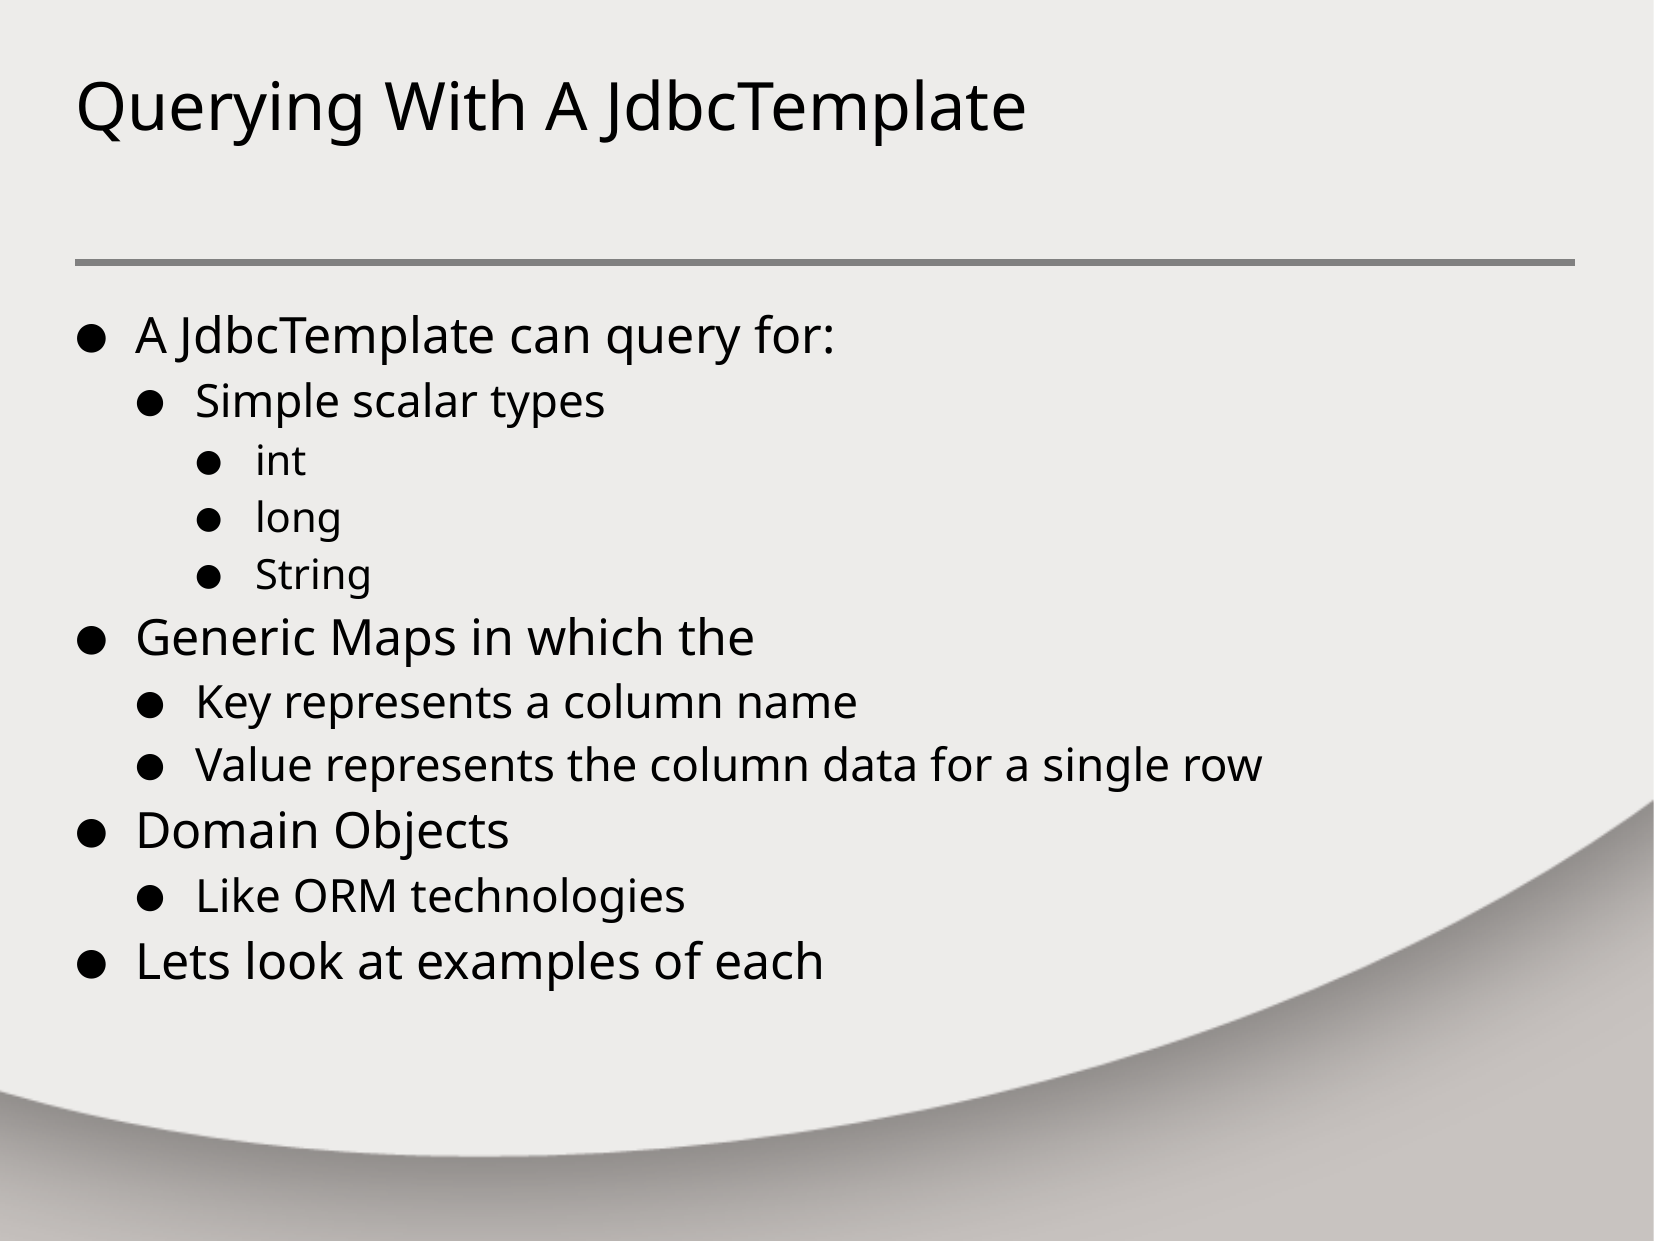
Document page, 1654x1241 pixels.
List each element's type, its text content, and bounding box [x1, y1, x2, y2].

list A JdbcTemplate can query for: Simple scalar types int long String Generic Maps in which the Key represents a column name Value represents the column data for a single row Domain Objects Like ORM technologies Lets look at examples of each [75, 300, 1576, 1163]
title Querying With A JdbcTemplate [75, 75, 1576, 226]
picture [0, 0, 1654, 1241]
